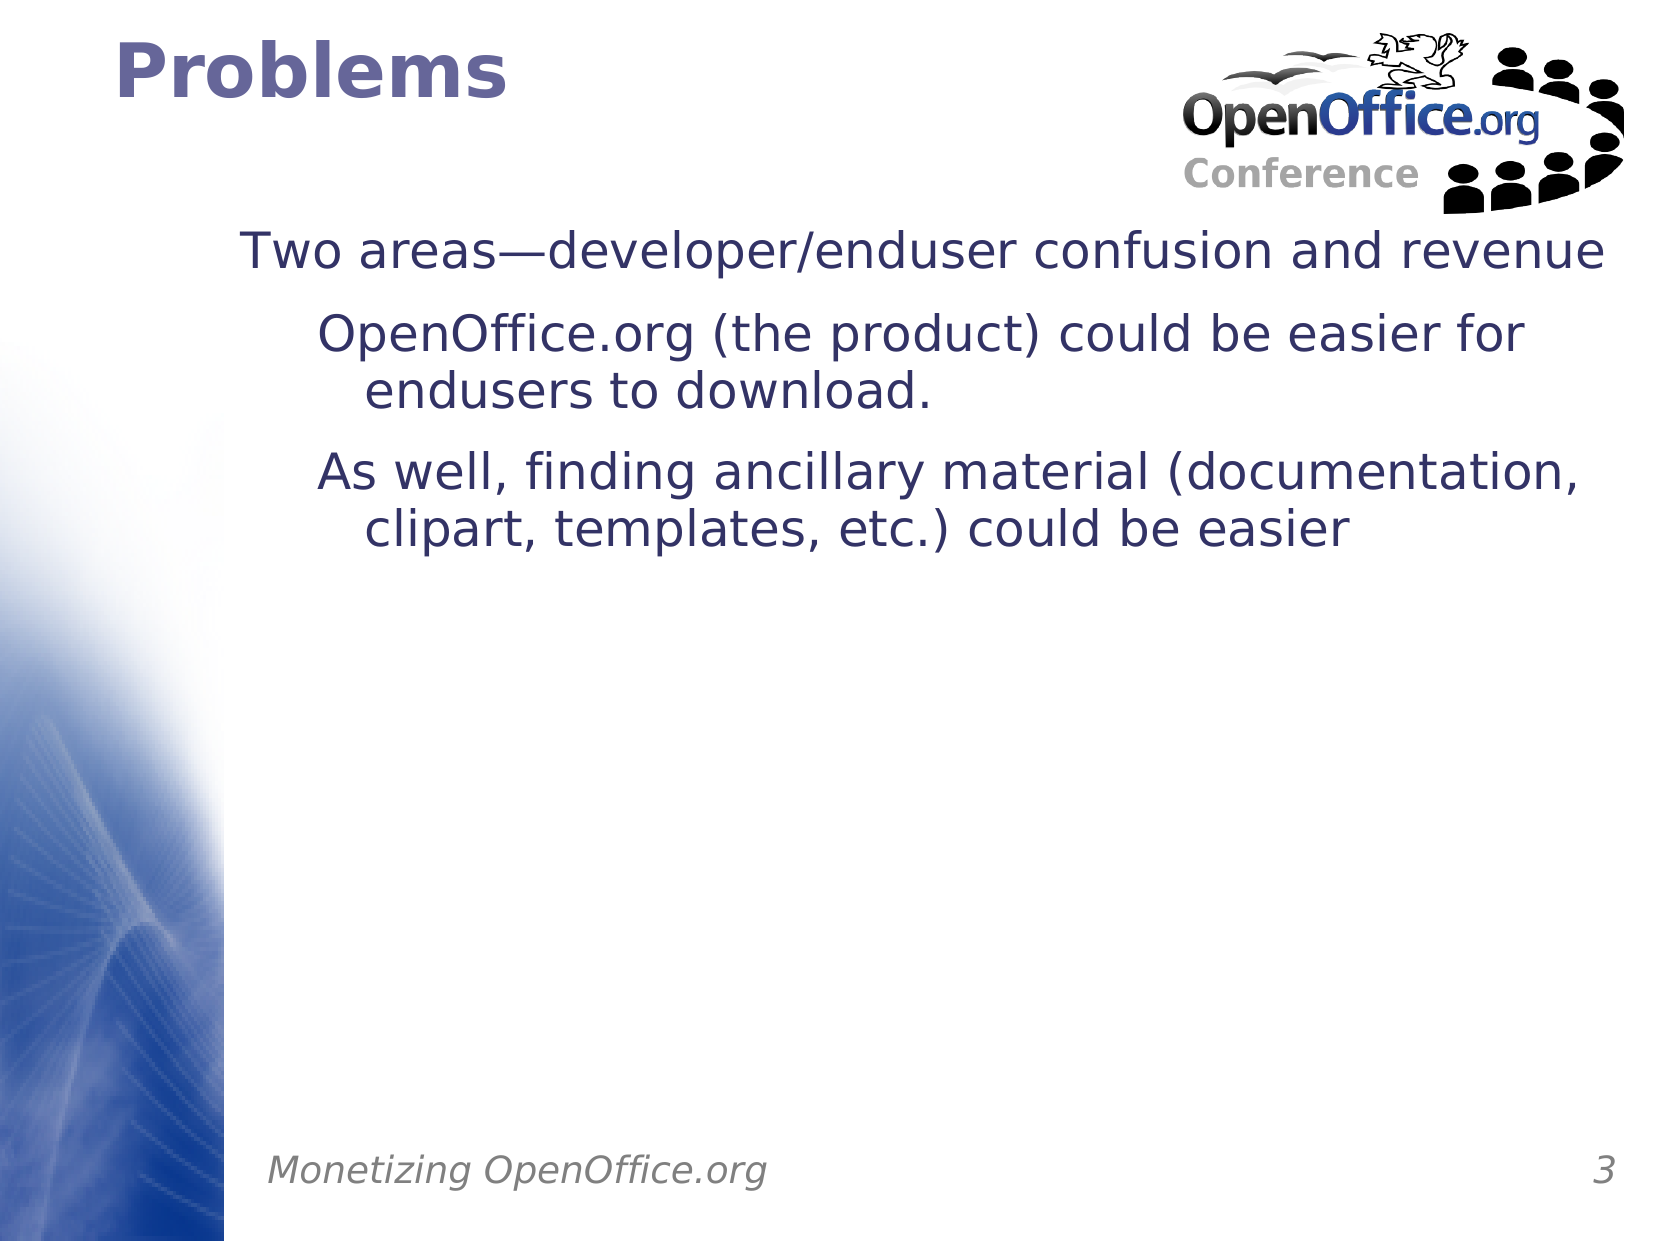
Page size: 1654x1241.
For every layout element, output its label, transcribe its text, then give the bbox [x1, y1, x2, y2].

title Problems [24, 15, 987, 129]
picture [0, 0, 224, 1241]
picture [1183, 33, 1624, 214]
list Two areas—developer/enduser confusion and revenue OpenOffice.org (the product) could be easier for endusers to download. As well, finding ancillary material (documentation, clipart, templates, etc.) could be easier [223, 223, 1619, 1133]
